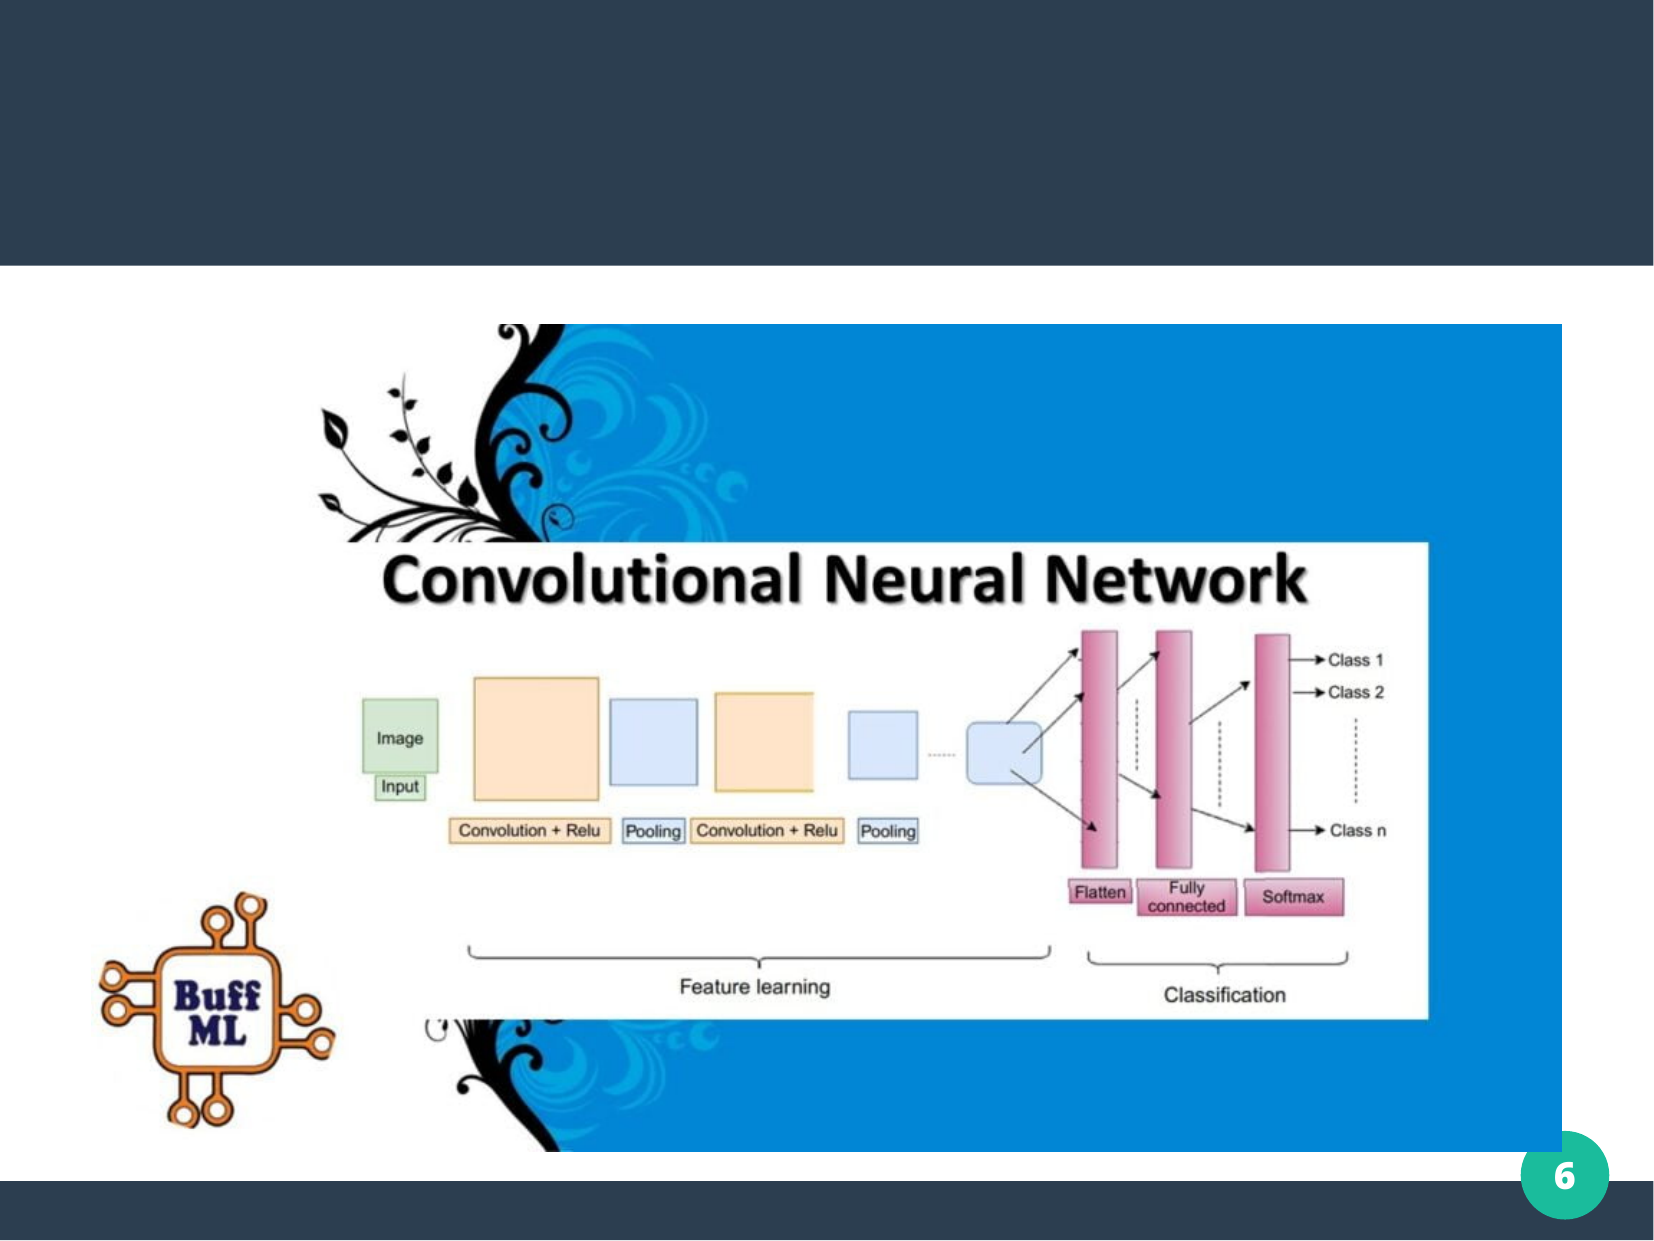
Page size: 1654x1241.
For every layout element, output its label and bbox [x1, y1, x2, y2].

picture [91, 324, 1562, 1152]
